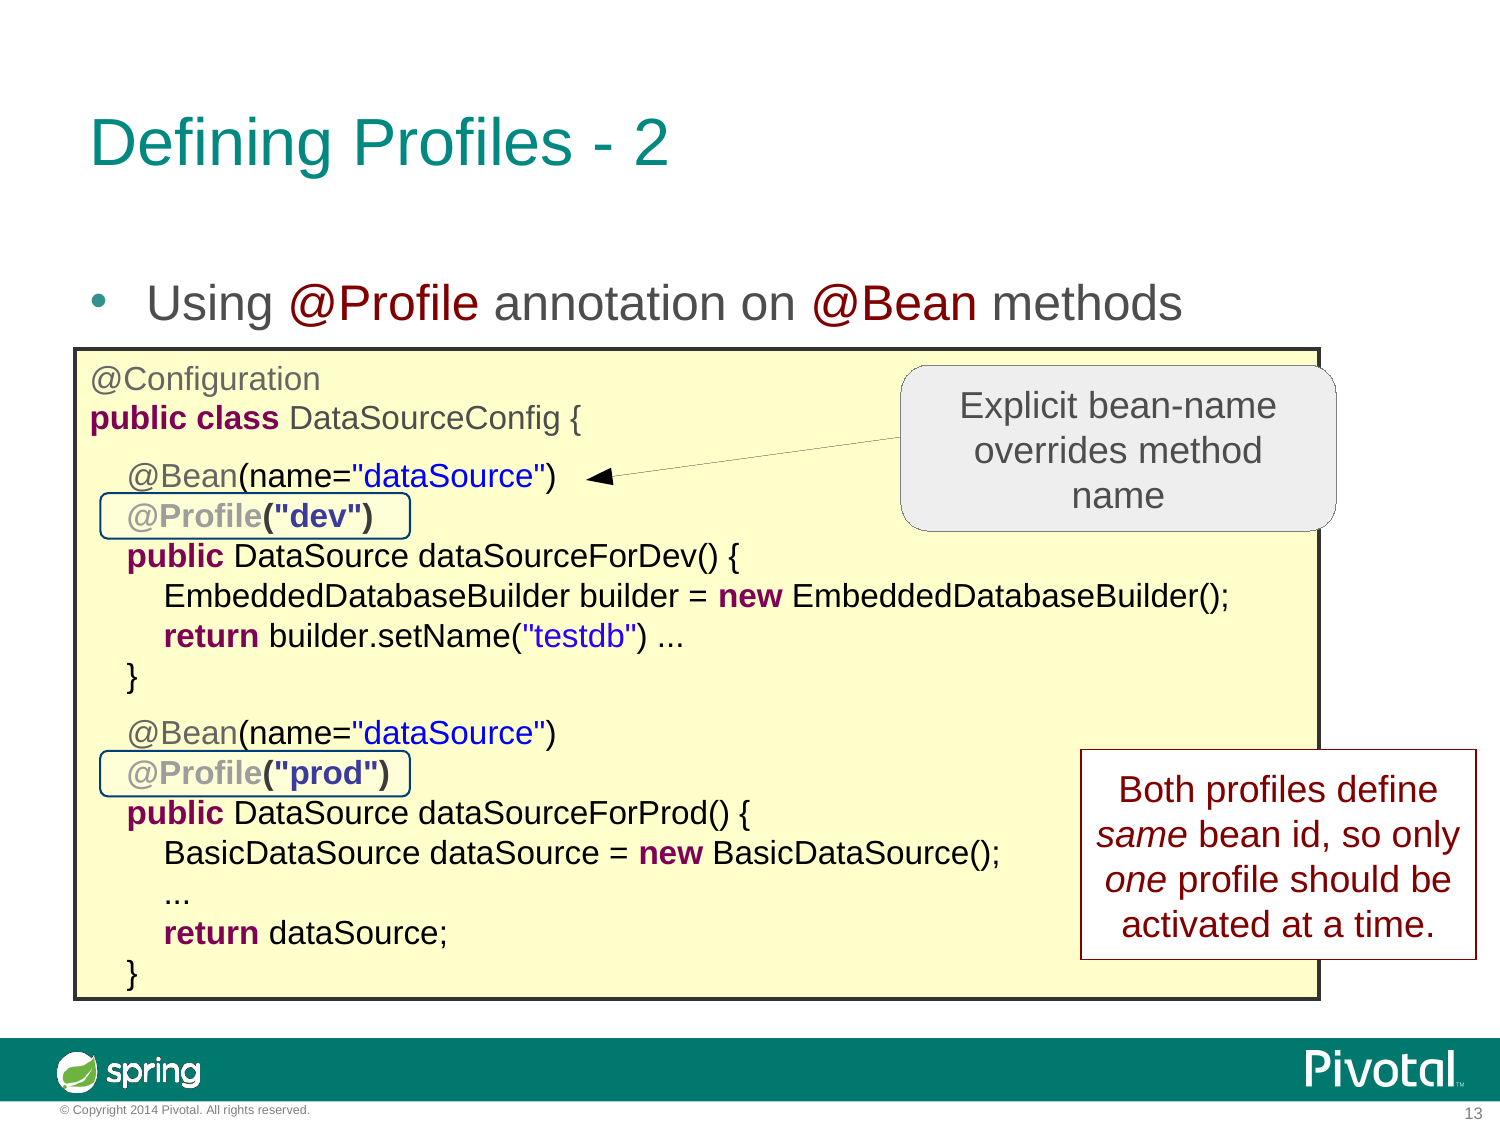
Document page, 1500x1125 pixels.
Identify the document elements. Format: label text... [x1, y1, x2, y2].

text_box Both profiles define same bean id, so only one profile should be activated at a time. [1081, 749, 1476, 960]
text_box [100, 493, 411, 539]
list Using @Profile annotation on @Bean methods [75, 960, 1426, 1005]
picture [32, 1041, 210, 1103]
picture [1306, 1050, 1464, 1087]
text_box @Configuration public class DataSourceConfig { @Bean(name="dataSource") @Profile("dev") public DataSource dataSourceForDev() { EmbeddedDatabaseBuilder builder = new EmbeddedDatabaseBuilder(); return builder.setName("testdb") ... } @Bean(name="dataSource") @Profile("prod") public DataSource dataSourceForProd() { BasicDataSource dataSource = new BasicDataSource(); ... return dataSource; } [74, 349, 1319, 999]
title Defining Profiles - 2 [75, 45, 1426, 233]
text_box [100, 750, 410, 797]
list Using @Profile annotation on @Bean methods [75, 262, 1426, 749]
text_box Explicit bean-name overrides method name [900, 365, 1337, 532]
